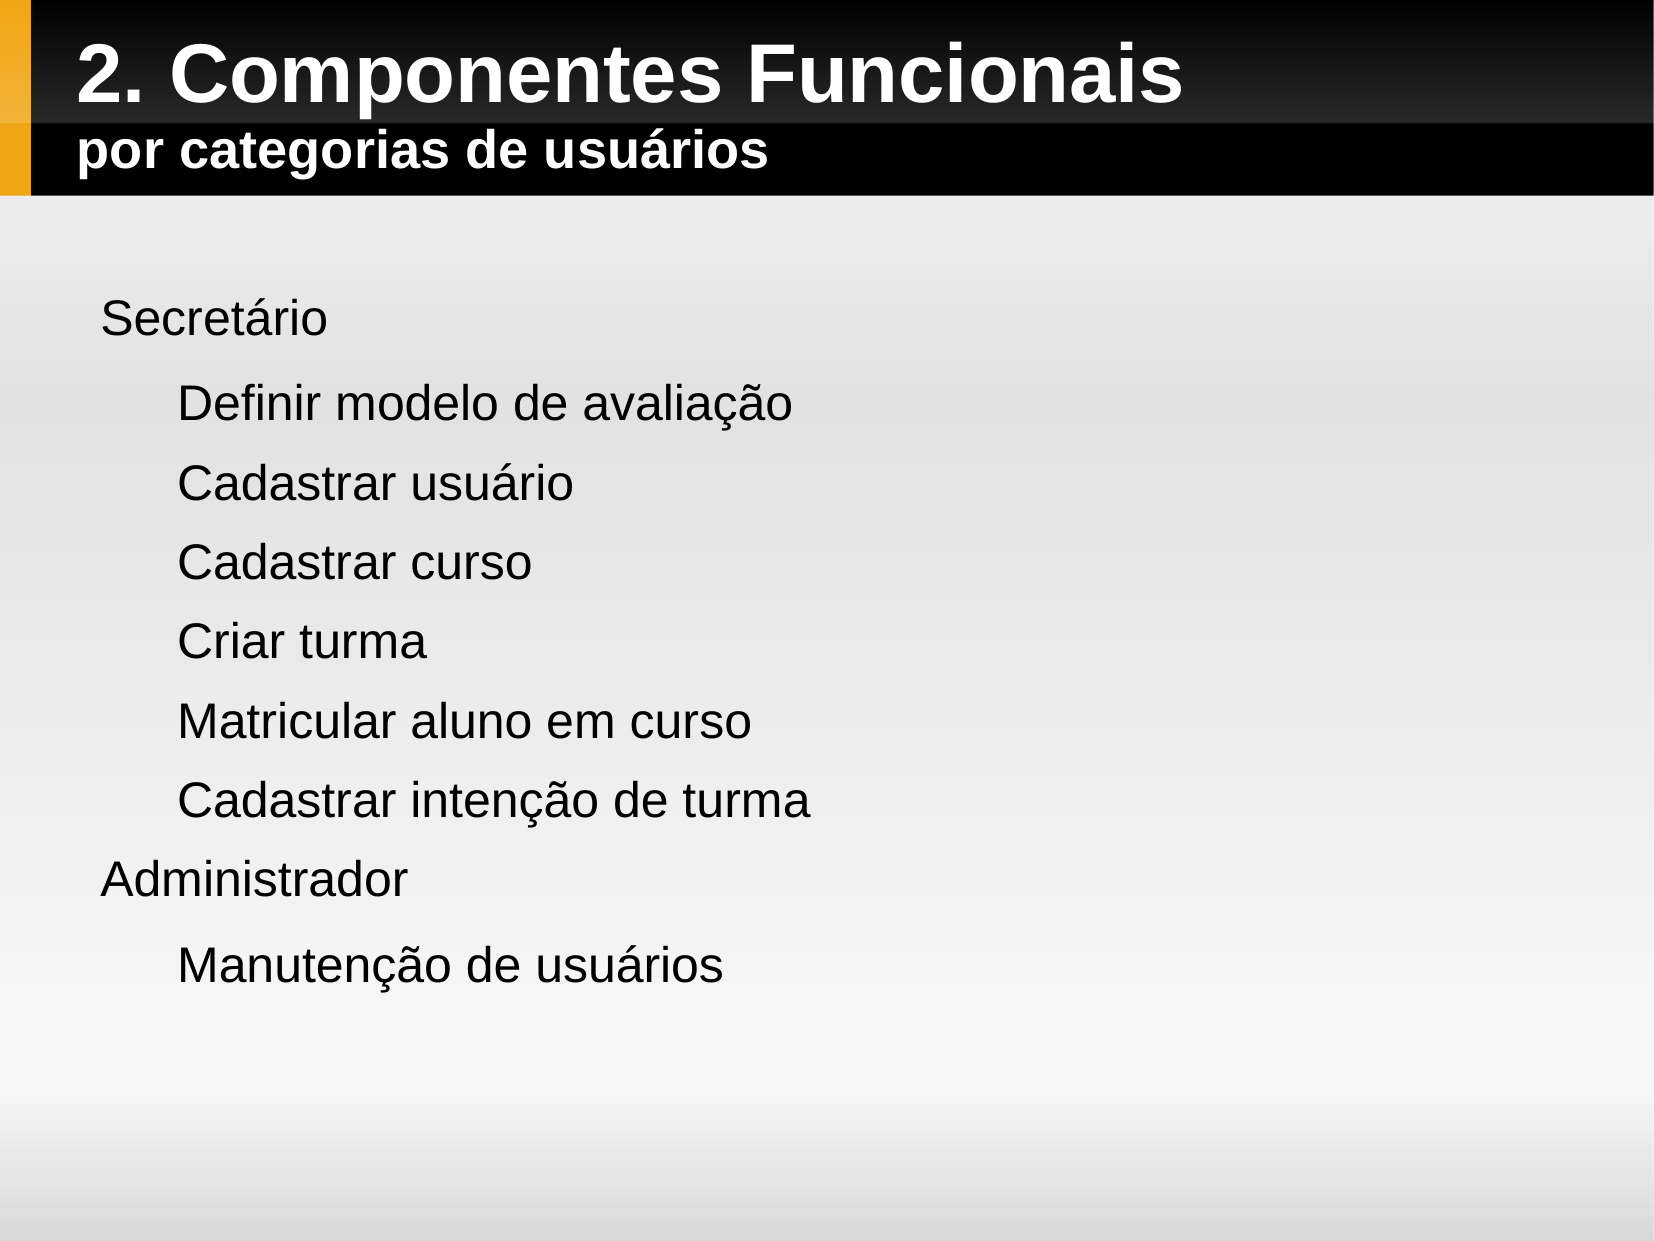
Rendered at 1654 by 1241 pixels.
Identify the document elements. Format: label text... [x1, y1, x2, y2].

picture [0, 0, 1654, 1241]
title 2. Componentes Funcionais por categorias de usuários [76, 0, 1565, 208]
list Secretário Definir modelo de avaliação Cadastrar usuário Cadastrar curso Criar turma Matricular aluno em curso Cadastrar intenção de turma Administrador Manutenção de usuários [82, 290, 1571, 1109]
